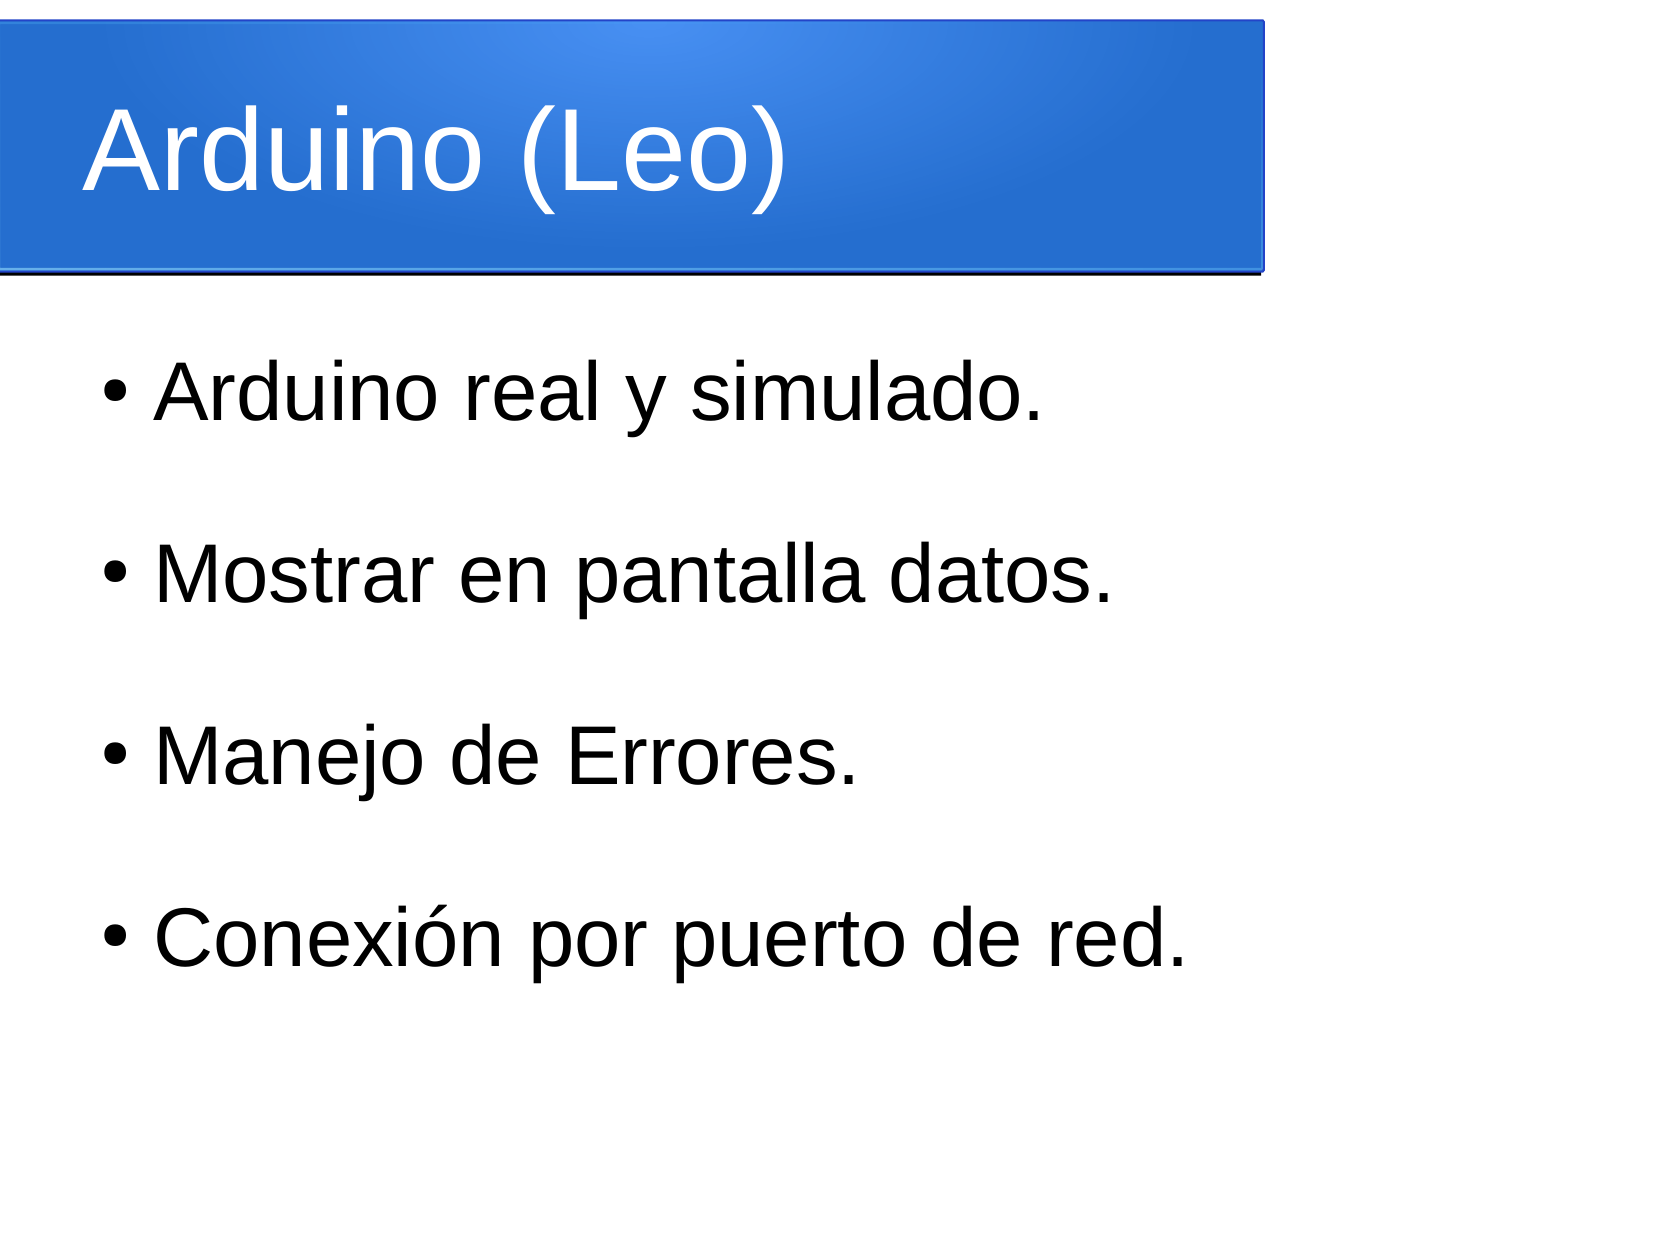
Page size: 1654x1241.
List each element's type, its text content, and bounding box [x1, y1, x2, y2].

list Arduino real y simulado. Mostrar en pantalla datos. Manejo de Errores. Conexión por puerto de red. [82, 299, 1571, 1019]
title Arduino (Leo) [82, 47, 1235, 252]
